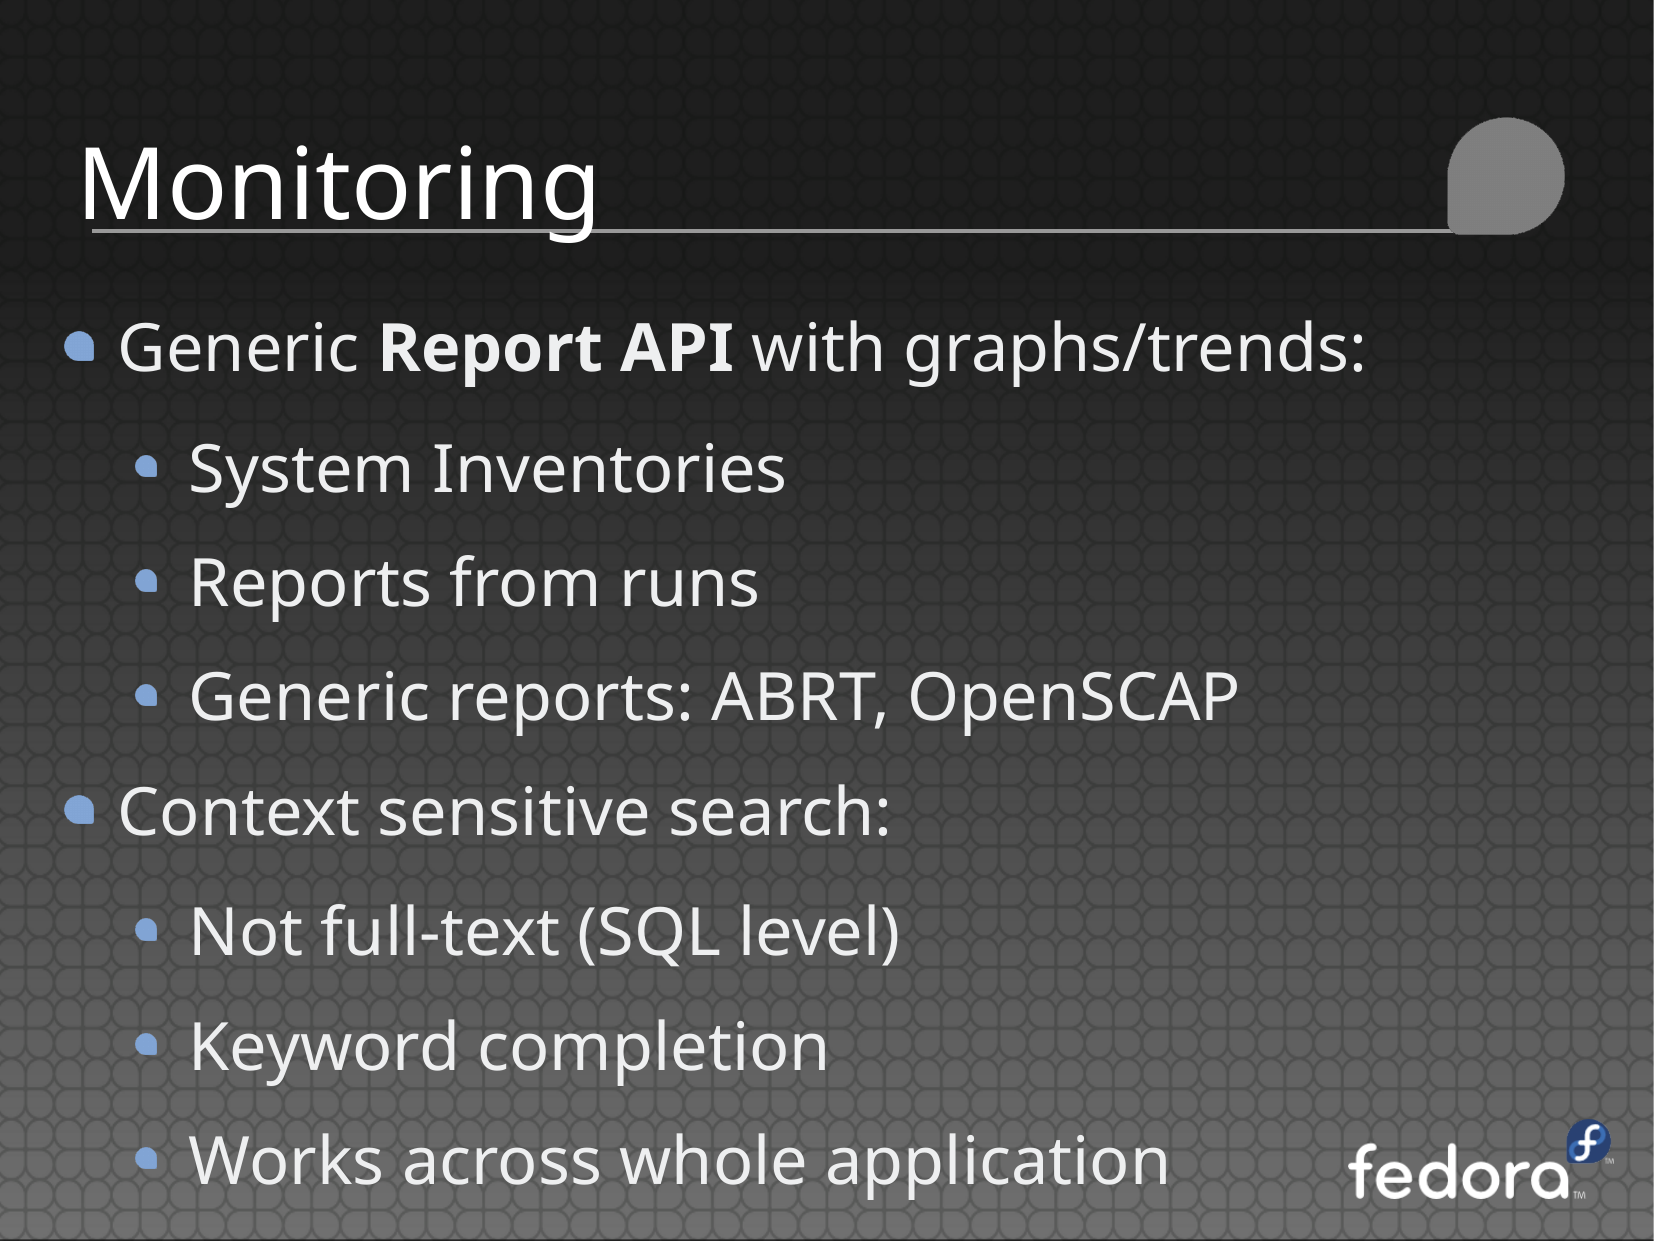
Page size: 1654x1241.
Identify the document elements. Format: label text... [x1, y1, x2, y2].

list Generic Report API with graphs/trends: System Inventories Reports from runs Generic reports: ABRT, OpenSCAP Context sensitive search: Not full-text (SQL level) Keyword completion Works across whole application [46, 300, 1536, 1241]
picture [0, 0, 1654, 1241]
title Monitoring [76, 112, 1566, 249]
